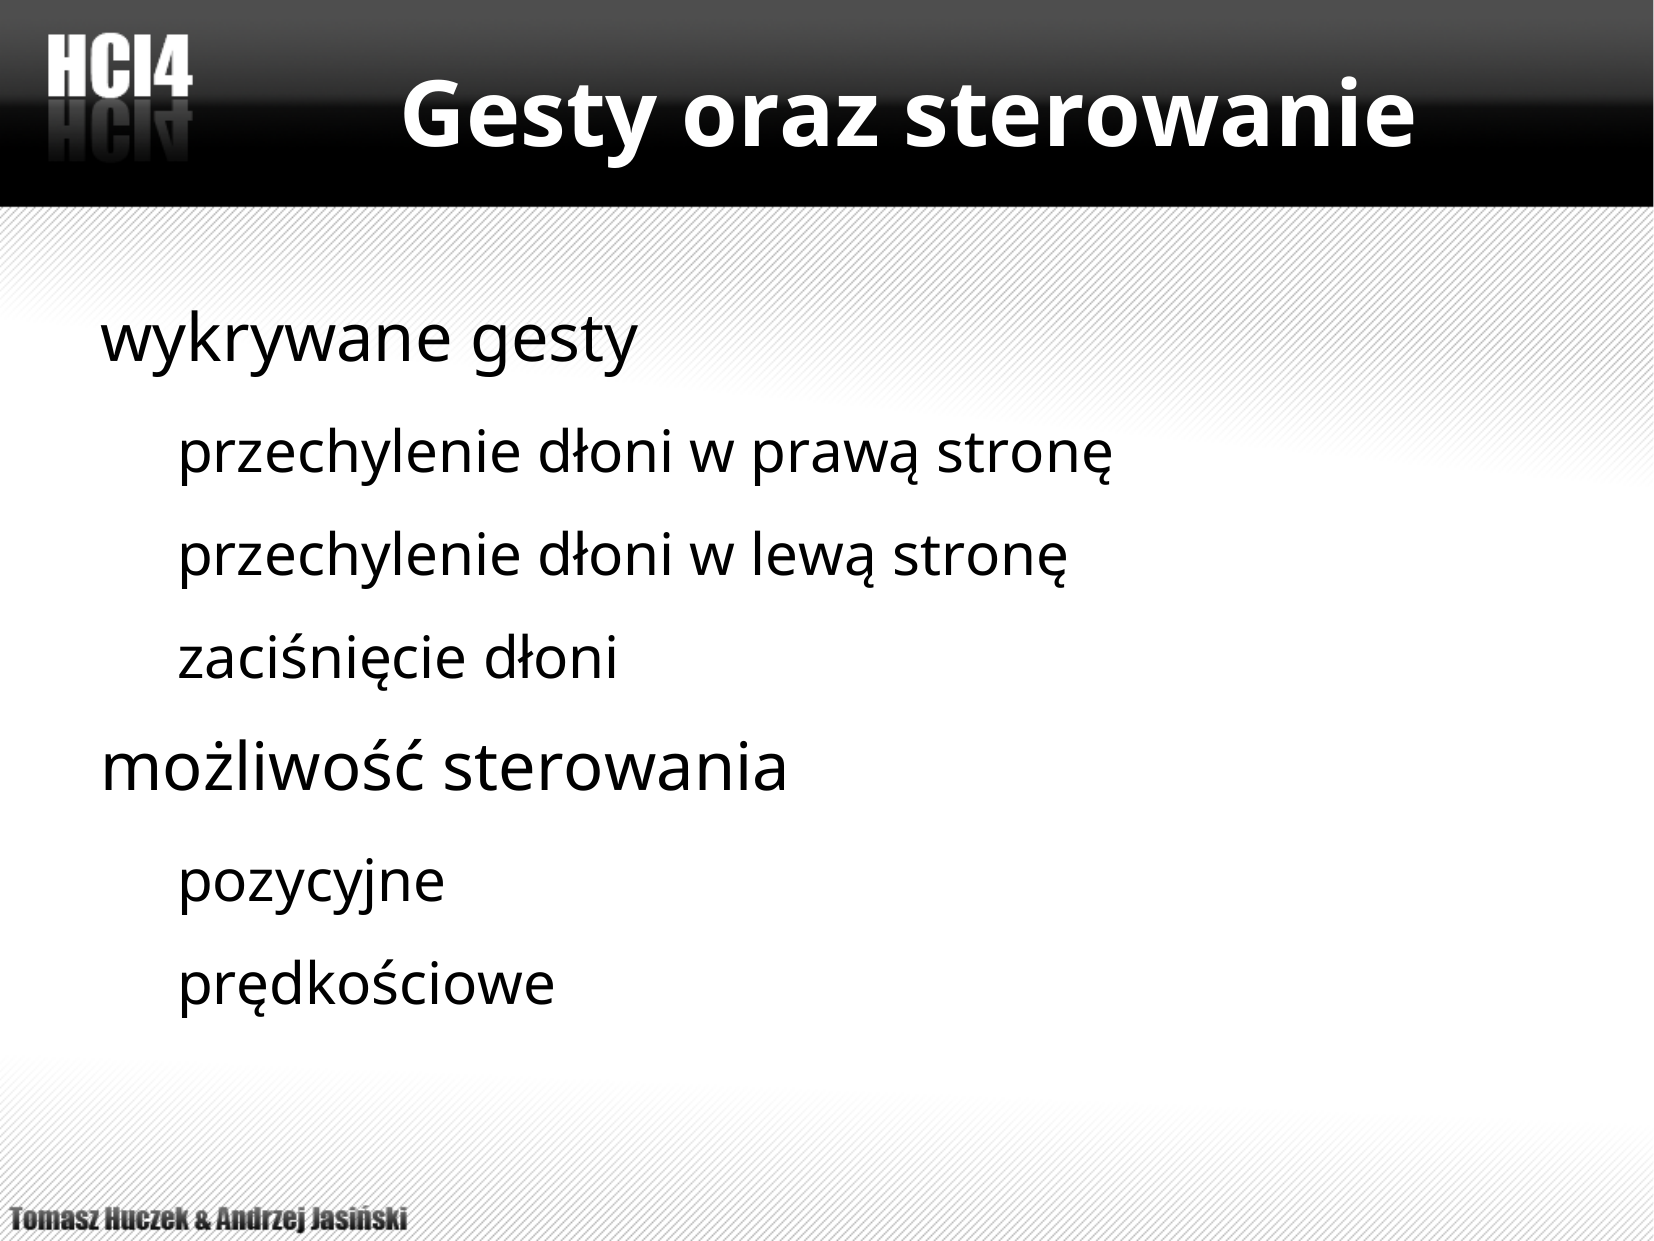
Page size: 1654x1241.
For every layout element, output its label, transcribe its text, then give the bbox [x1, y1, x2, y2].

title Gesty oraz sterowanie [165, 14, 1654, 207]
list wykrywane gesty przechylenie dłoni w prawą stronę przechylenie dłoni w lewą stronę zaciśnięcie dłoni możliwość sterowania pozycyjne prędkościowe [82, 290, 1571, 1094]
picture [0, 0, 1654, 1241]
